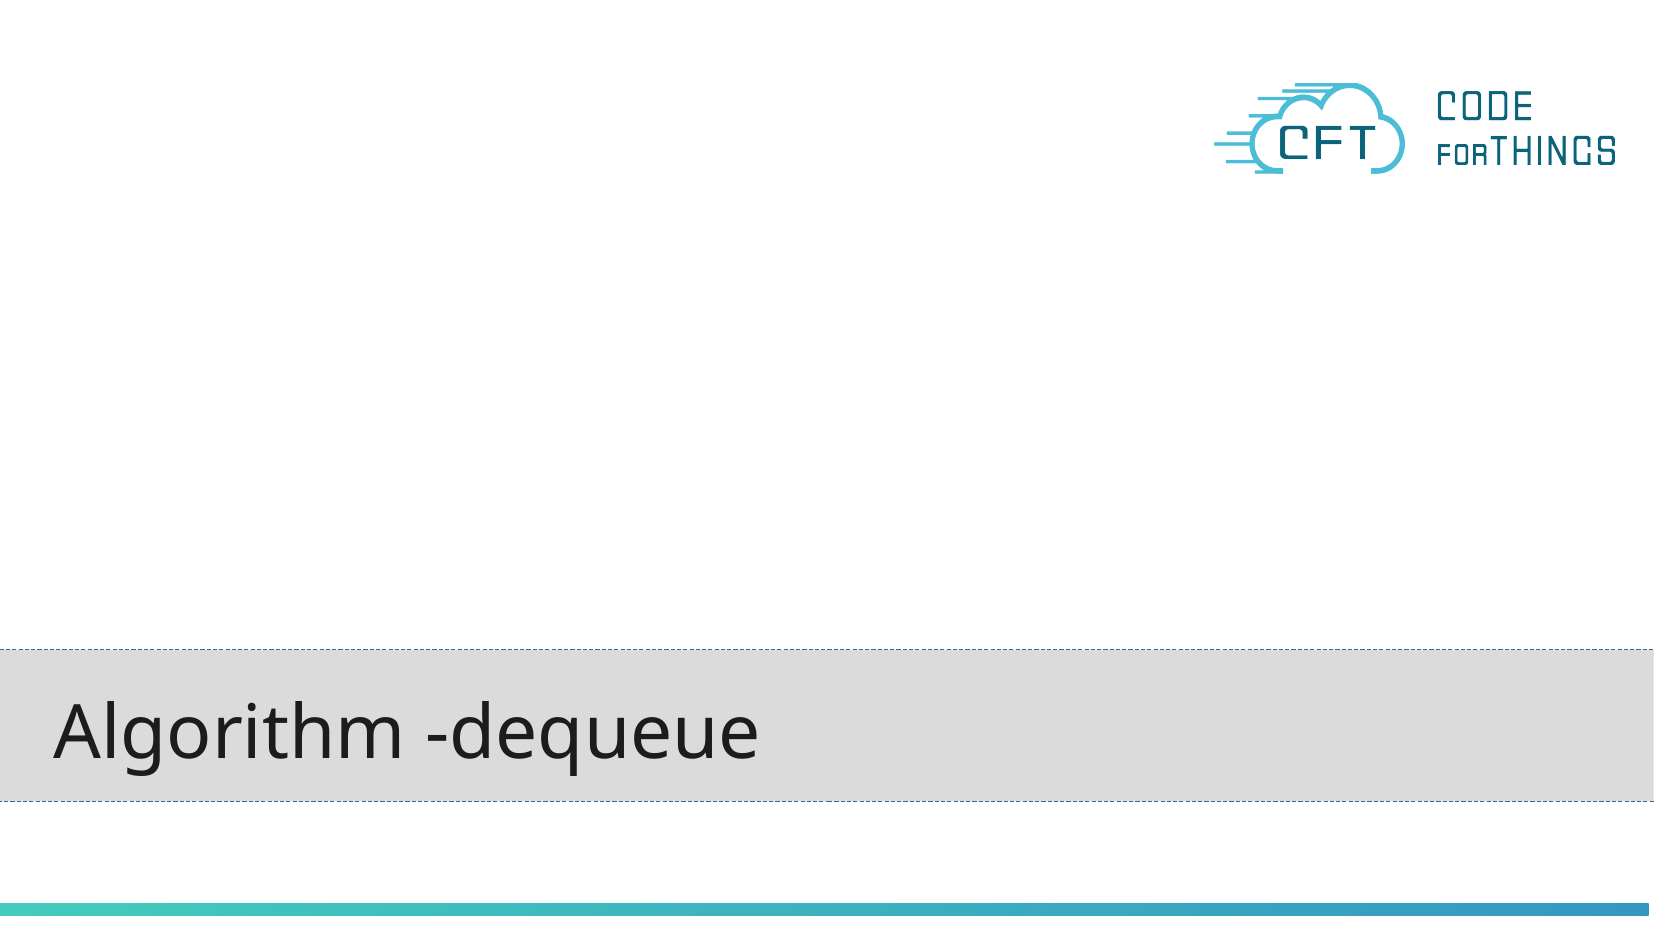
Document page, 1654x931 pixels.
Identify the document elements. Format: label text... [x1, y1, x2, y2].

title Algorithm -dequeue [53, 651, 1542, 807]
picture [1214, 83, 1615, 174]
